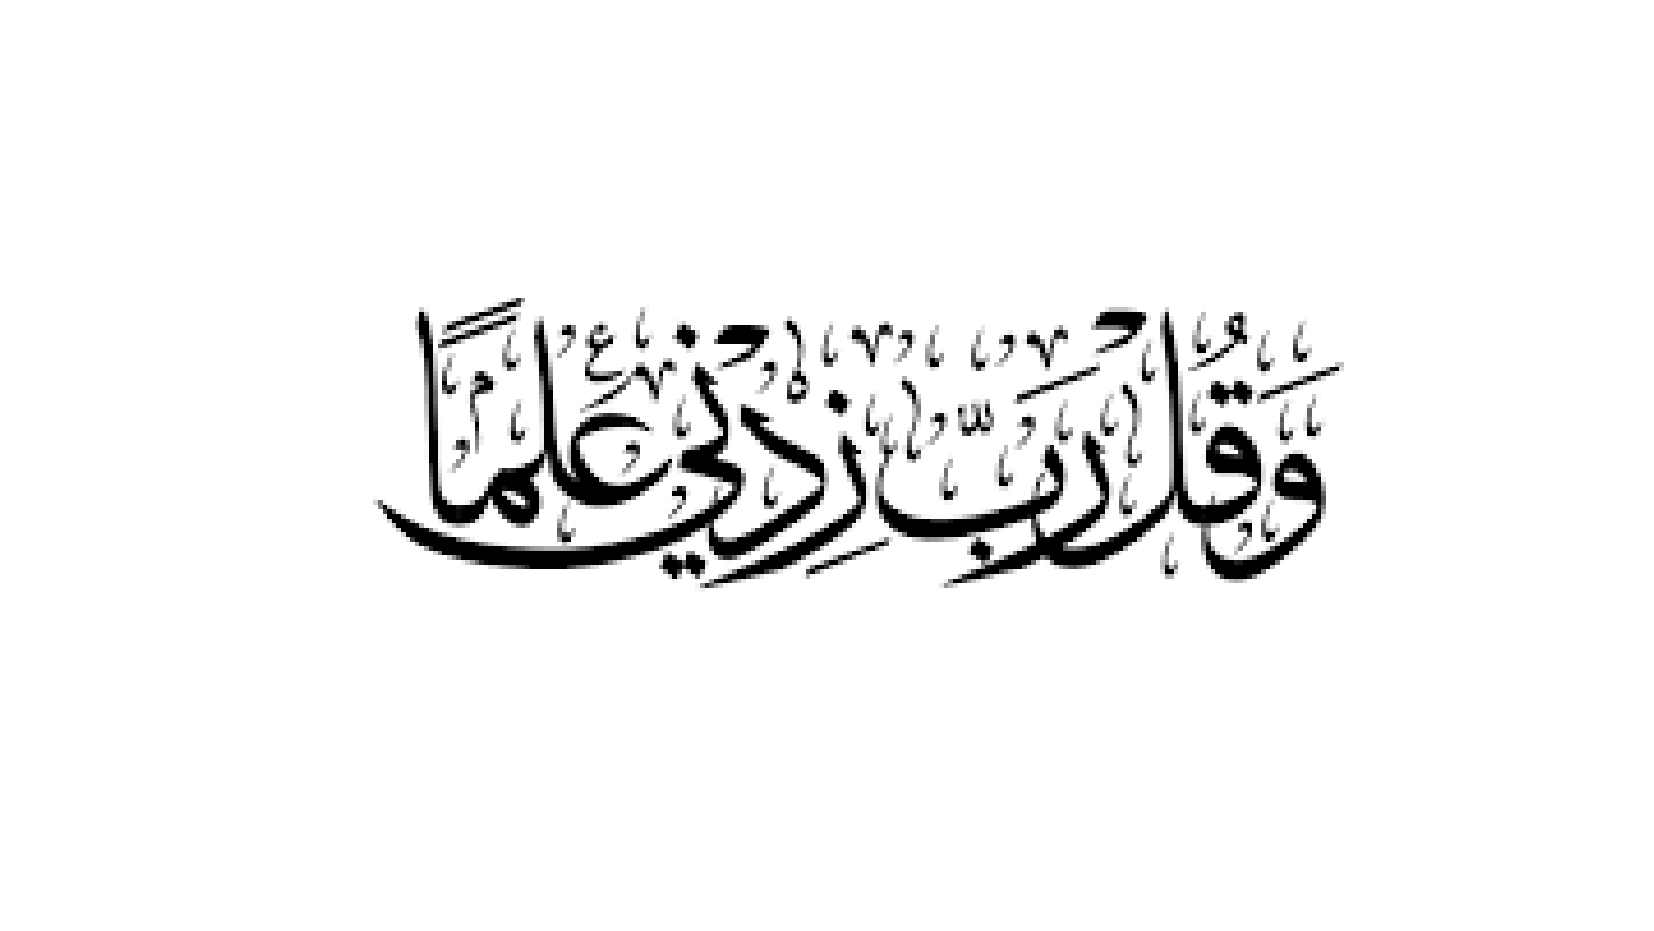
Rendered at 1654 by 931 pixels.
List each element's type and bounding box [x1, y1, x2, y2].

picture [236, 0, 1464, 869]
